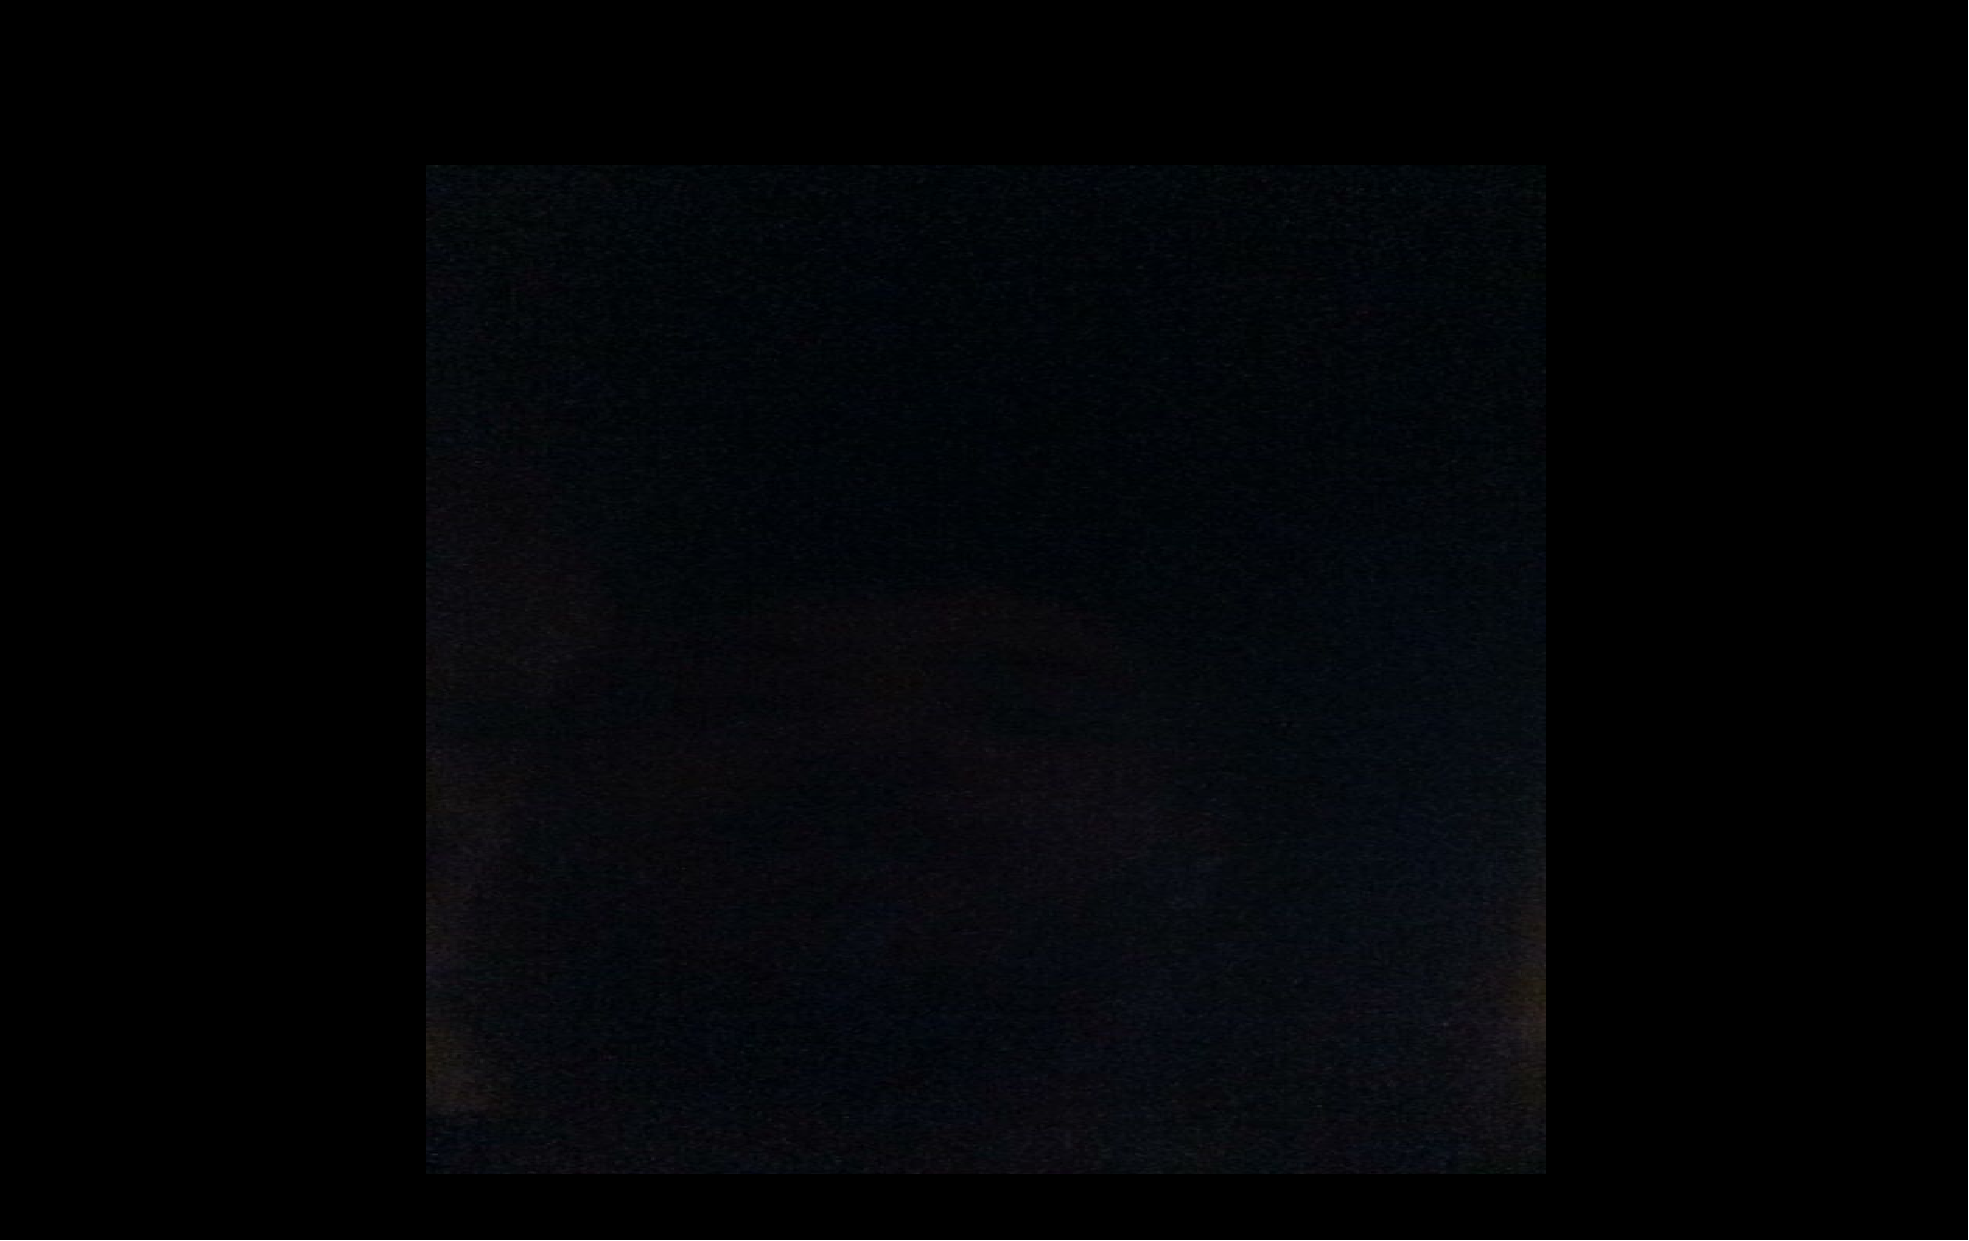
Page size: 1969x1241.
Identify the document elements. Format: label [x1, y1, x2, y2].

picture [426, 165, 1546, 1174]
